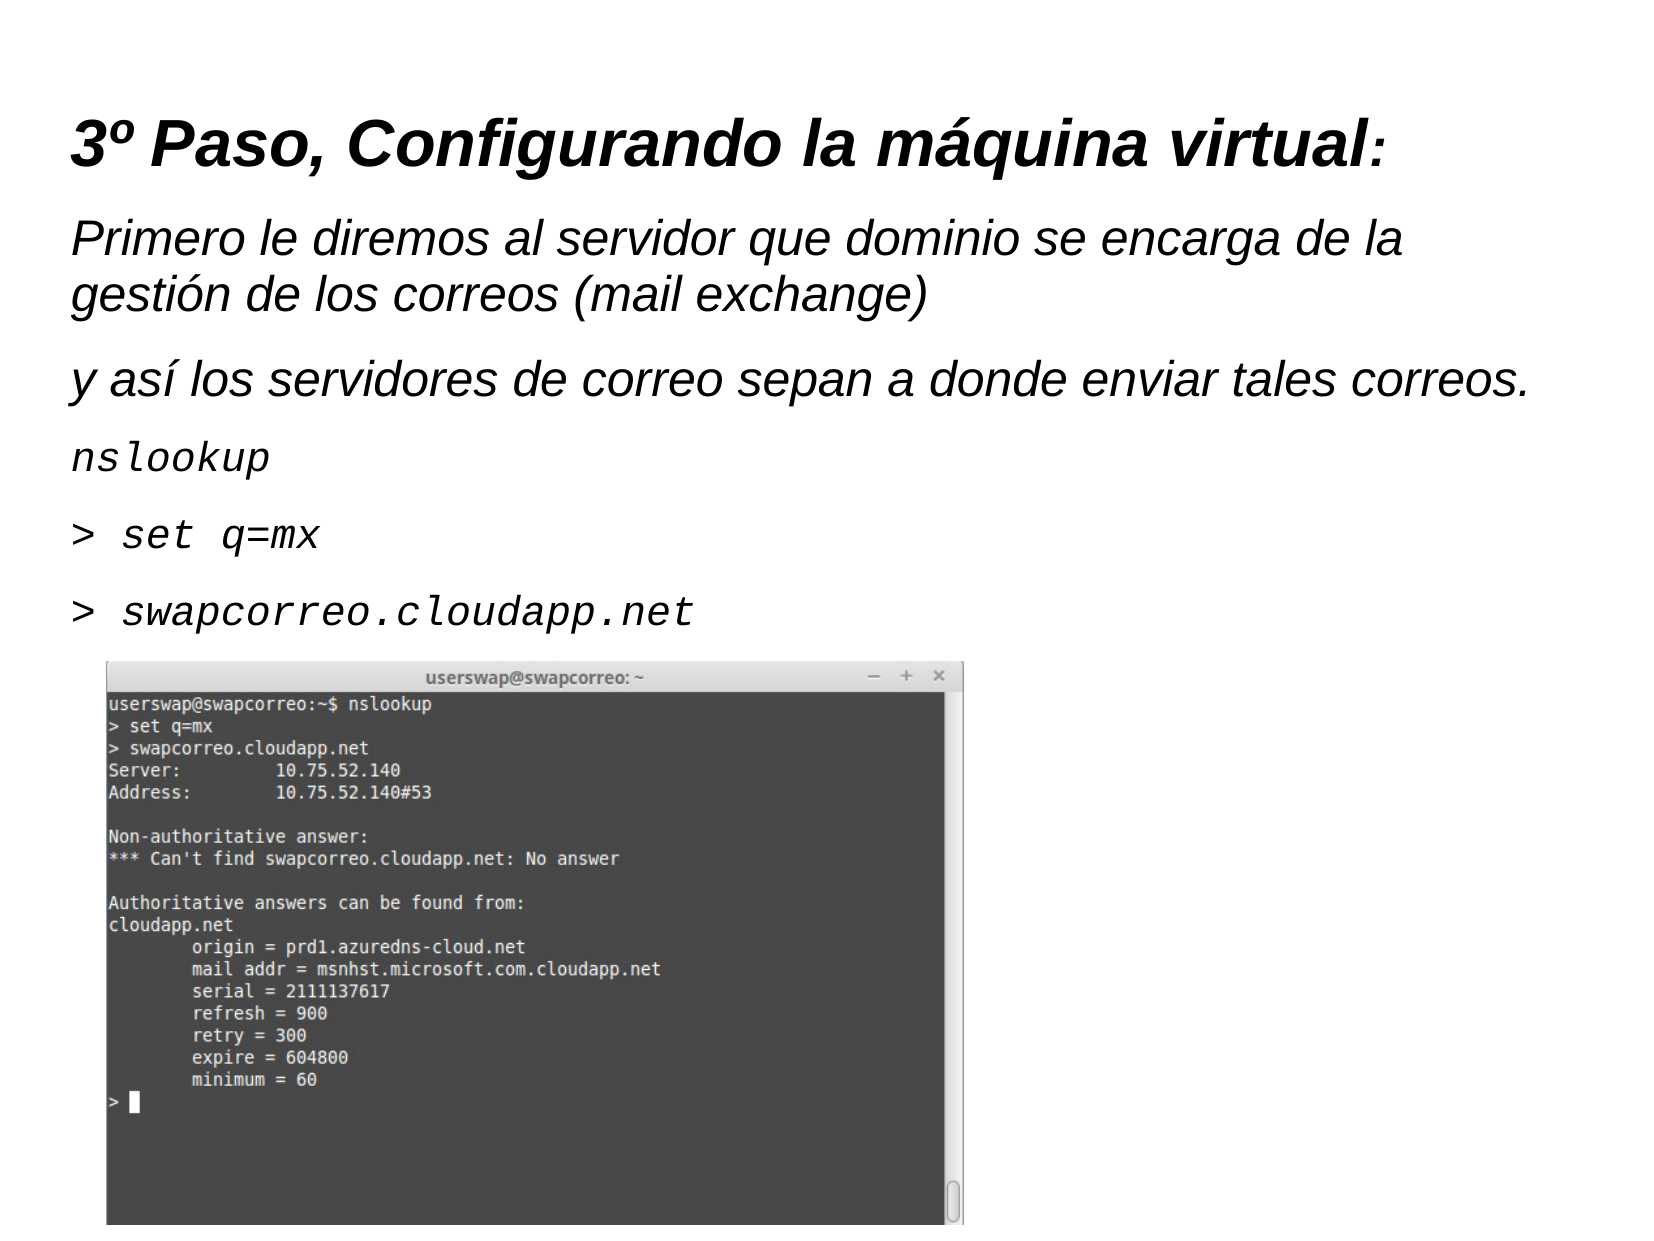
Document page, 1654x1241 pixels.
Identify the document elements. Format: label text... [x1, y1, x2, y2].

list 3º Paso, Configurando la máquina virtual: Primero le diremos al servidor que dominio se encarga de la gestión de los correos (mail exchange) y así los servidores de correo sepan a donde enviar tales correos. nslookup > set q=mx > swapcorreo.cloudapp.net [70, 106, 1559, 826]
picture [106, 661, 964, 1225]
